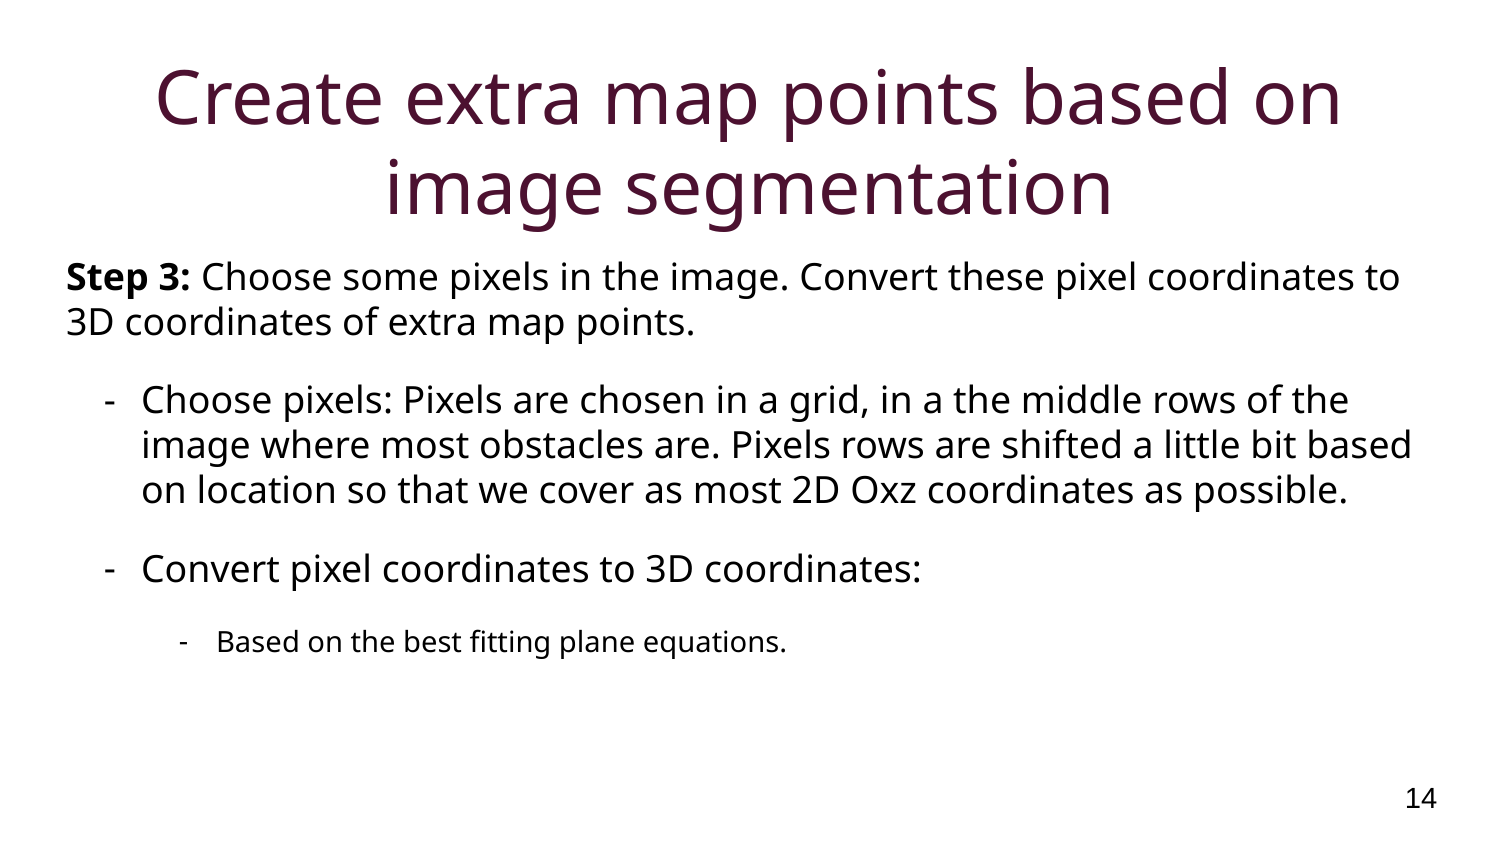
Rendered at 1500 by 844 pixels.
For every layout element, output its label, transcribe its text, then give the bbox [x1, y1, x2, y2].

title Create extra map points based on image segmentation [51, 34, 1449, 137]
slide_number <number> [1389, 764, 1480, 830]
list Step 3: Choose some pixels in the image. Convert these pixel coordinates to 3D coordinates of extra map points. Choose pixels: Pixels are chosen in a grid, in a the middle rows of the image where most obstacles are. Pixels rows are shifted a little bit based on location so that we cover as most 2D Oxz coordinates as possible. Convert pixel coordinates to 3D coordinates: Based on the best fitting plane equations. [51, 238, 1449, 792]
